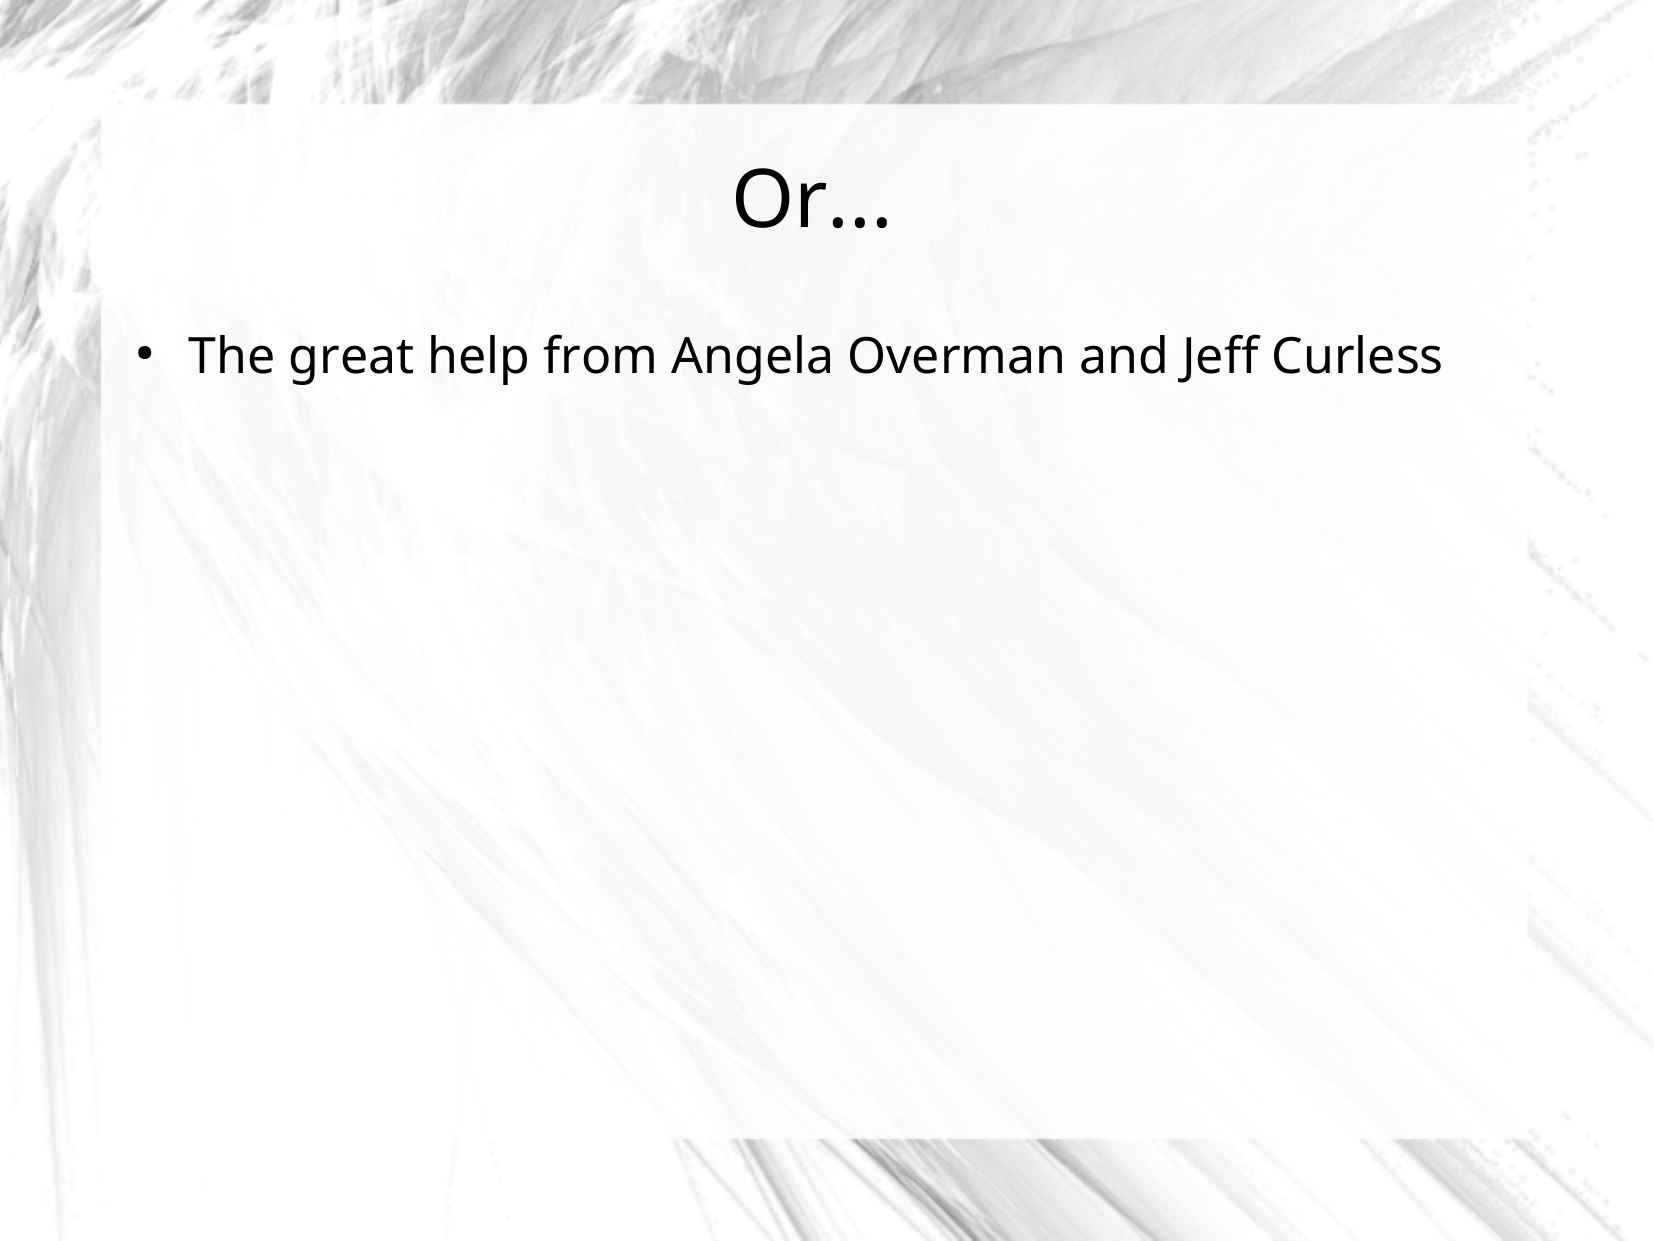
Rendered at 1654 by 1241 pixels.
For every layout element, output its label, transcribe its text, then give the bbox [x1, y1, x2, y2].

picture [0, 0, 1654, 1241]
title Or... [118, 112, 1506, 281]
list The great help from Angela Overman and Jeff Curless [118, 319, 1571, 1040]
